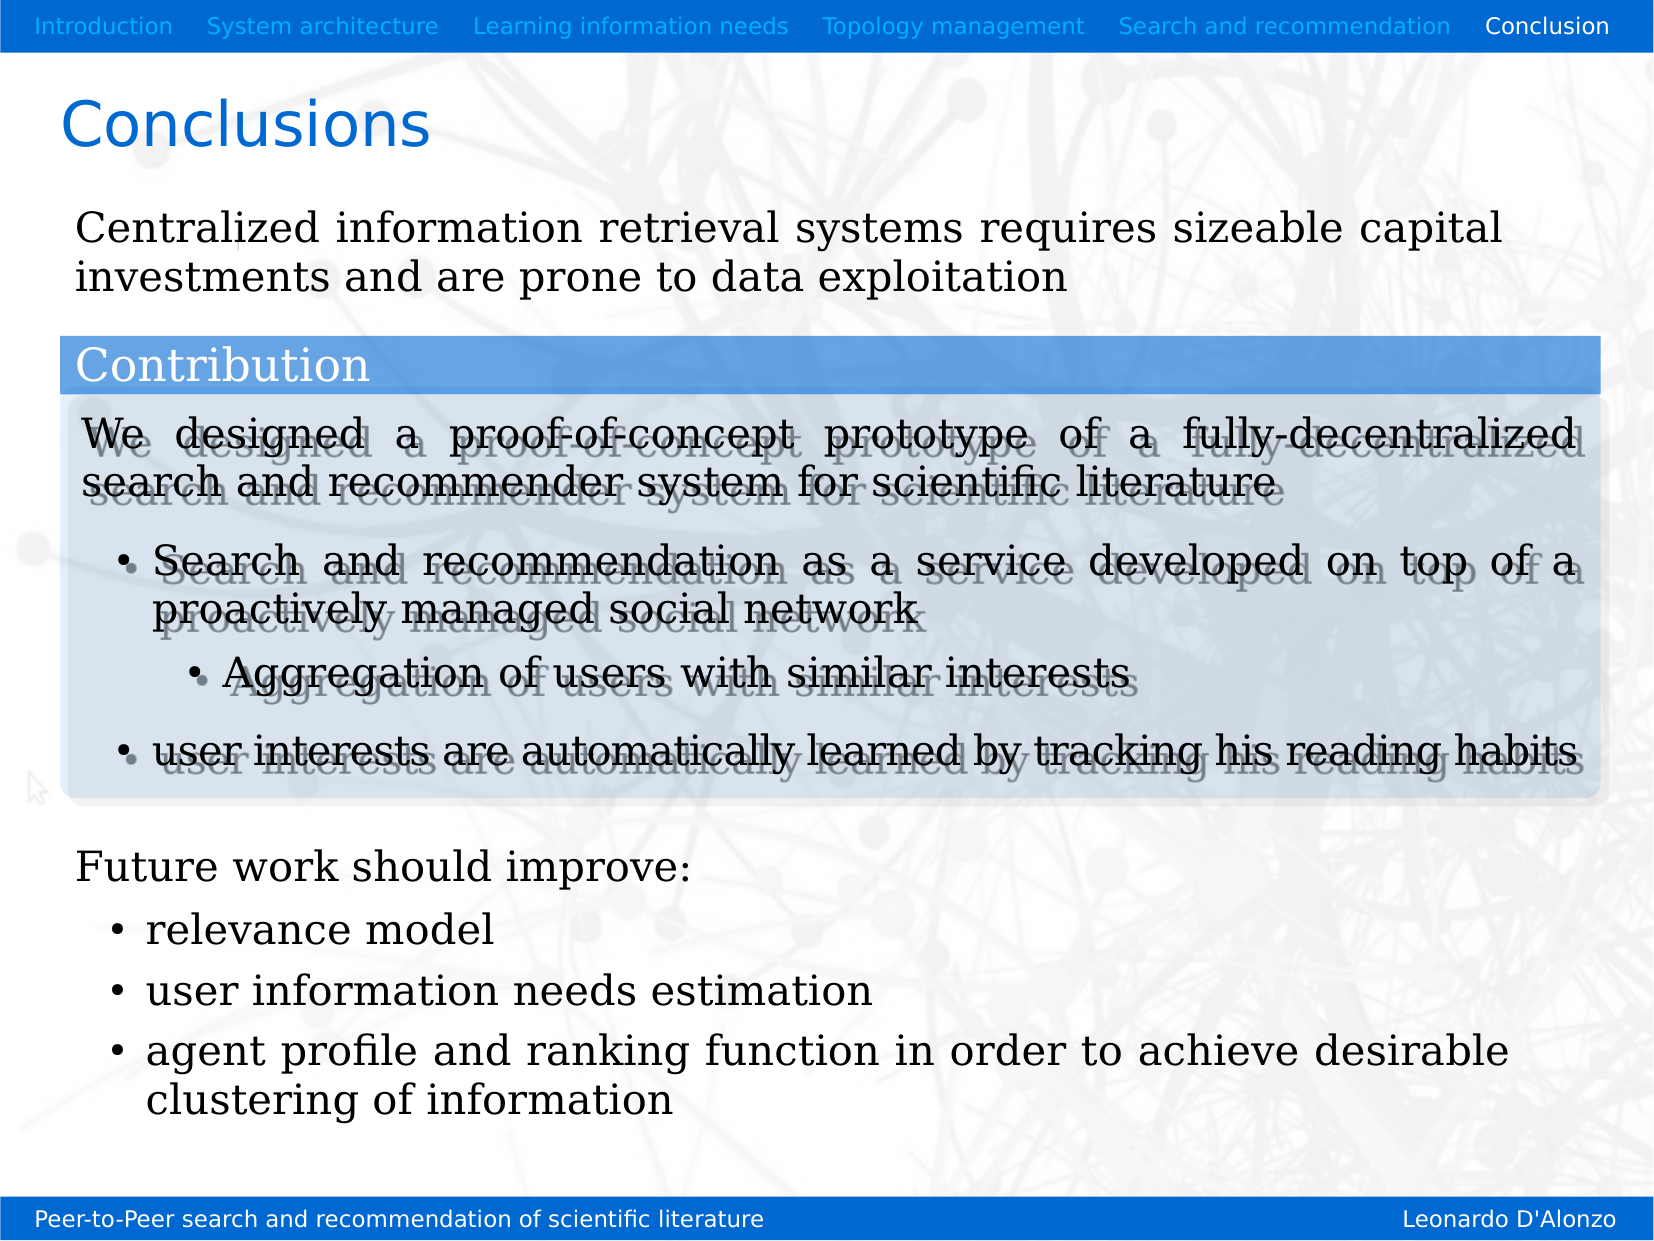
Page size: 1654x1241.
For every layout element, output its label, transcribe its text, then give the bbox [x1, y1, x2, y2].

text_box Conclusion [1470, 6, 1626, 48]
text_box Search and recommendation [1103, 6, 1467, 48]
text_box Topology management [807, 6, 1100, 48]
text_box System architecture [192, 6, 455, 48]
text_box Introduction [19, 6, 189, 48]
text_box [0, 0, 1654, 53]
picture [0, 53, 1654, 1196]
text_box [0, 1196, 1654, 1241]
text_box Future work should improve: relevance model user information needs estimation agent profile and ranking function in order to achieve desirable clustering of information [60, 835, 1600, 1174]
text_box Contribution [60, 335, 1601, 395]
text_box We designed a proof-of-concept prototype of a fully-decentralized search and recommender system for scientific literature Search and recommendation as a service developed on top of a proactively managed social network Aggregation of users with similar interests user interests are automatically learned by tracking his reading habits [60, 395, 1601, 799]
title Conclusions [60, 75, 1549, 175]
text_box Peer-to-Peer search and recommendation of scientific literature [19, 1198, 898, 1241]
text_box Learning information needs [458, 6, 804, 48]
text_box Centralized information retrieval systems requires sizeable capital investments and are prone to data exploitation [60, 196, 1600, 335]
text_box Leonardo D'Alonzo [1387, 1198, 1647, 1241]
